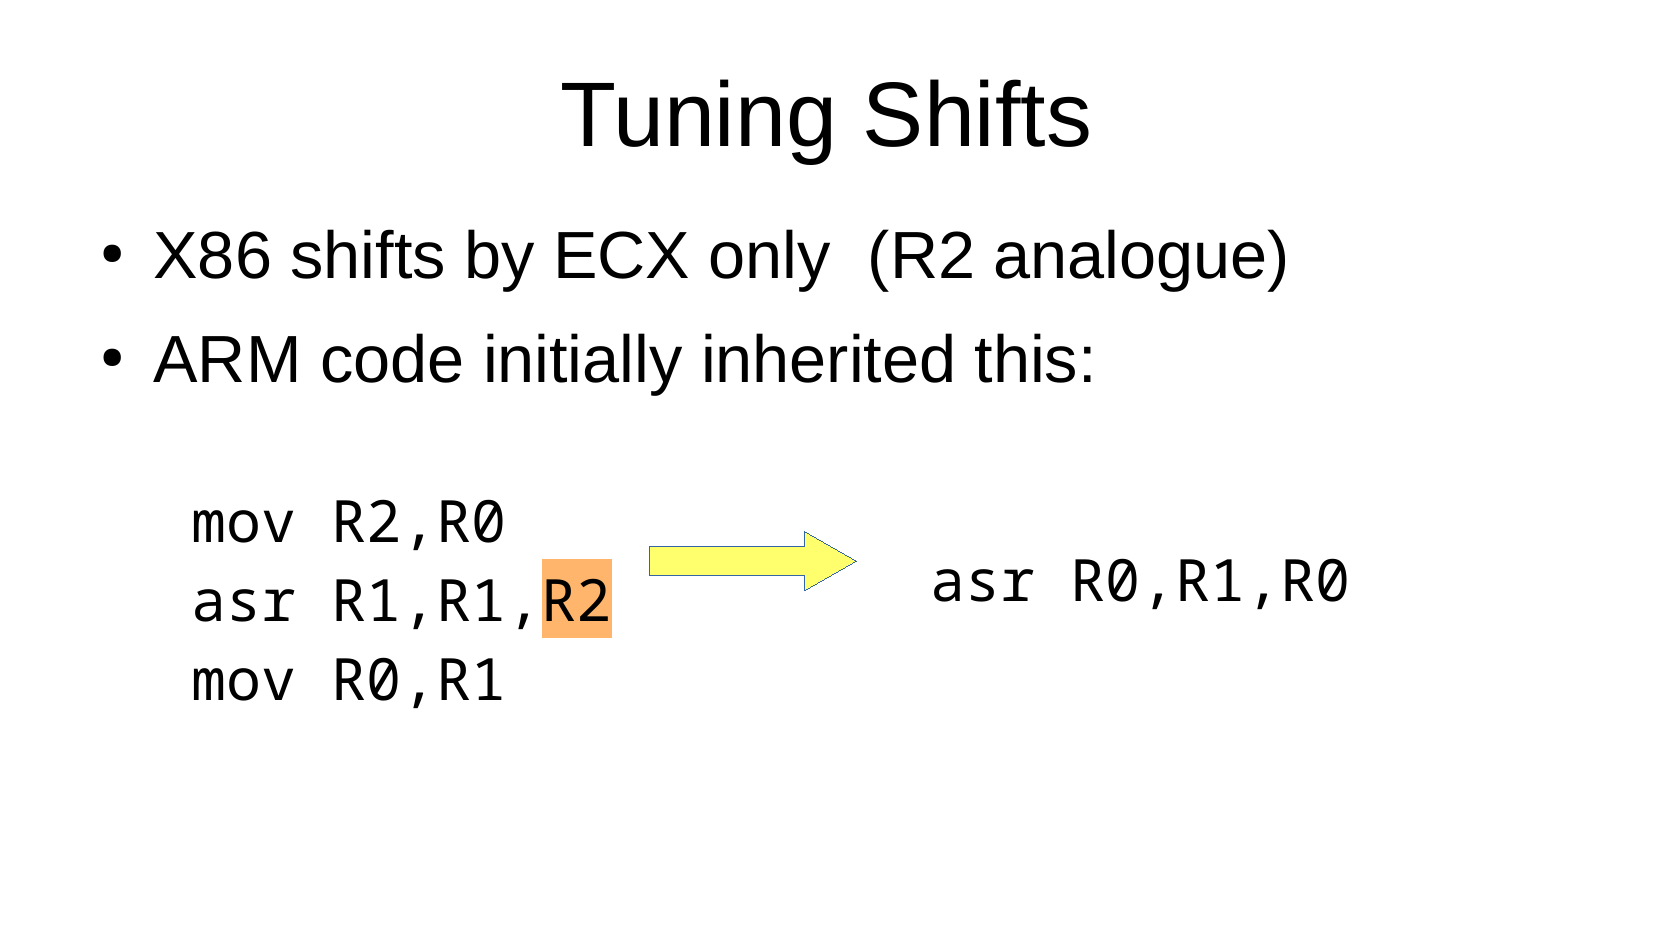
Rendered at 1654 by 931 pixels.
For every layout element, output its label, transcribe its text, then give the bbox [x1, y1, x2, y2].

list X86 shifts by ECX only (R2 analogue) ARM code initially inherited this: [82, 217, 1571, 758]
text_box [649, 531, 857, 591]
text_box asr R0,R1,R0 [915, 531, 1388, 605]
text_box mov R2,R0 asr R1,R1,R2 mov R0,R1 [177, 472, 827, 726]
title Tuning Shifts [82, 37, 1571, 193]
